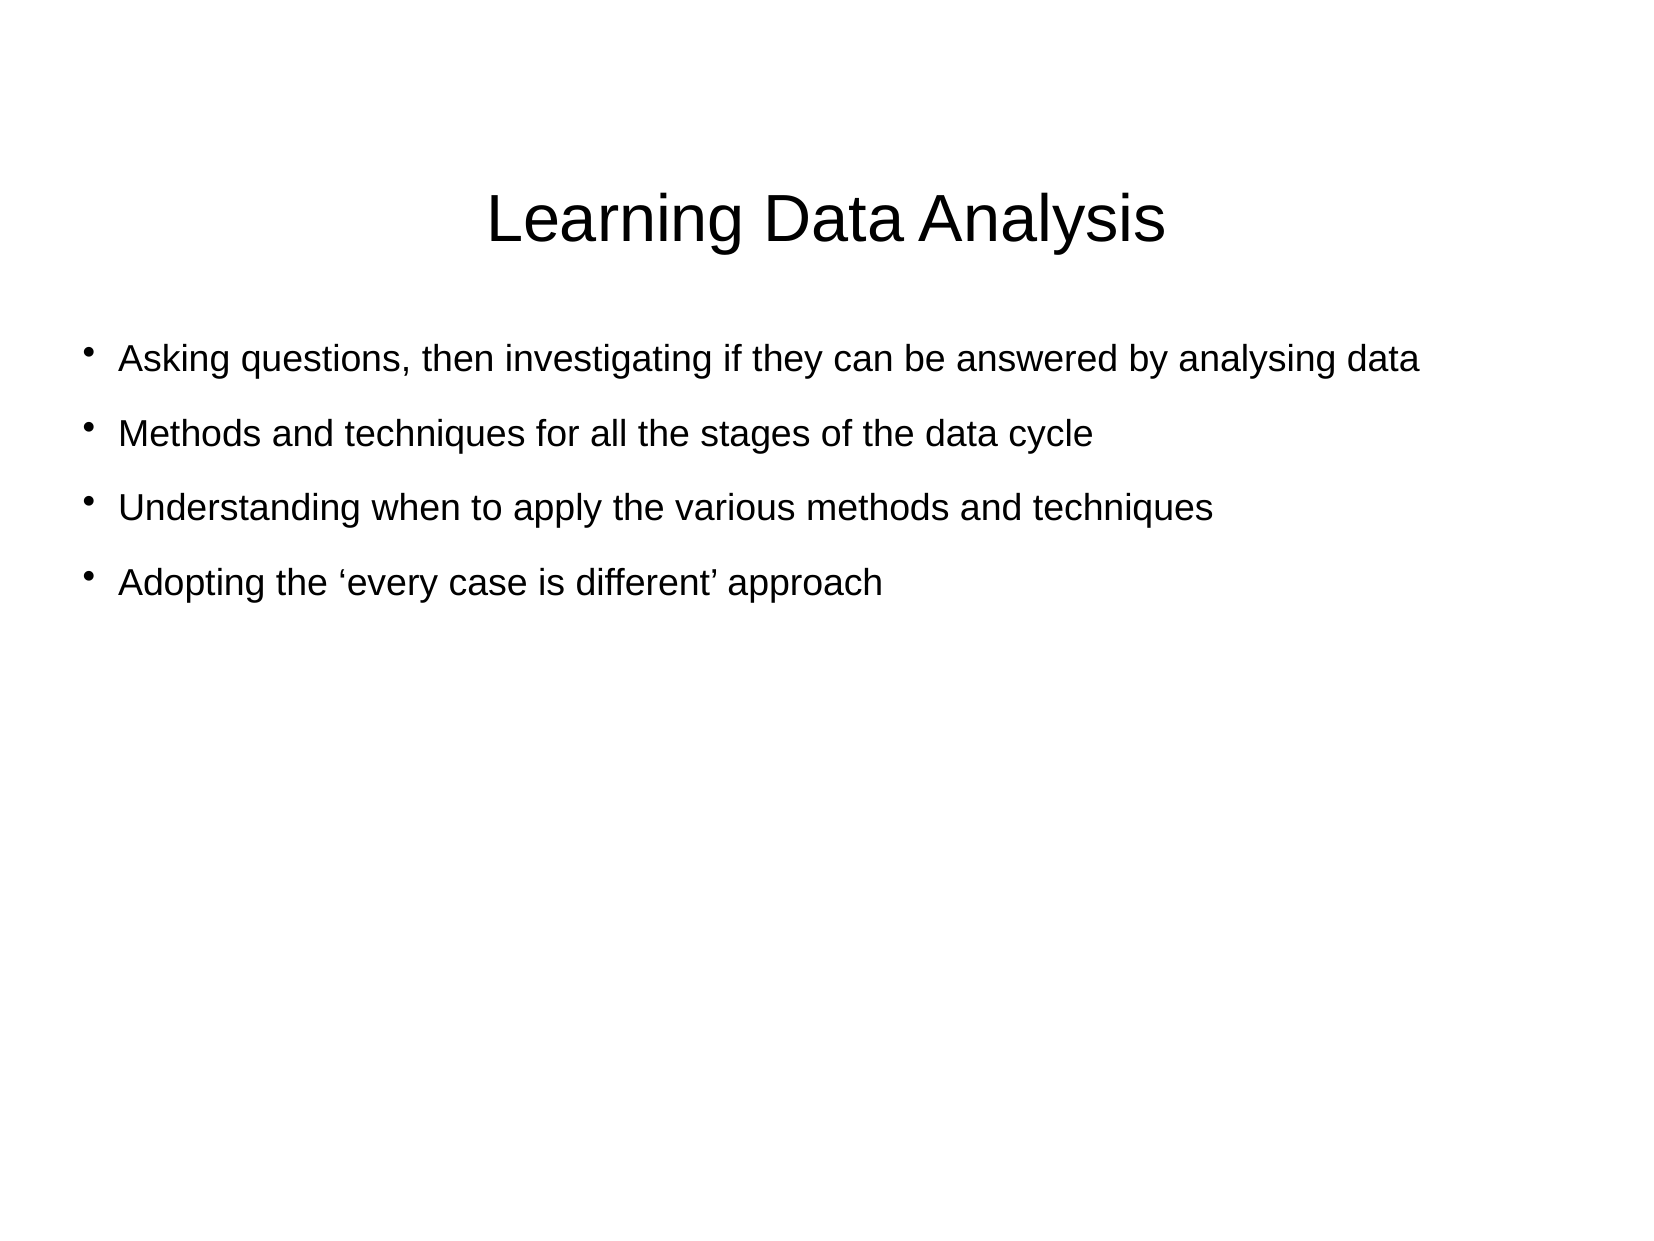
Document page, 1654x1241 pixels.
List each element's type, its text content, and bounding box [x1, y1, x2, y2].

text_box Learning Data Analysis Asking questions, then investigating if they can be answered by analysing data Methods and techniques for all the stages of the data cycle Understanding when to apply the various methods and techniques Adopting the ‘every case is different’ approach [82, 94, 1571, 1146]
